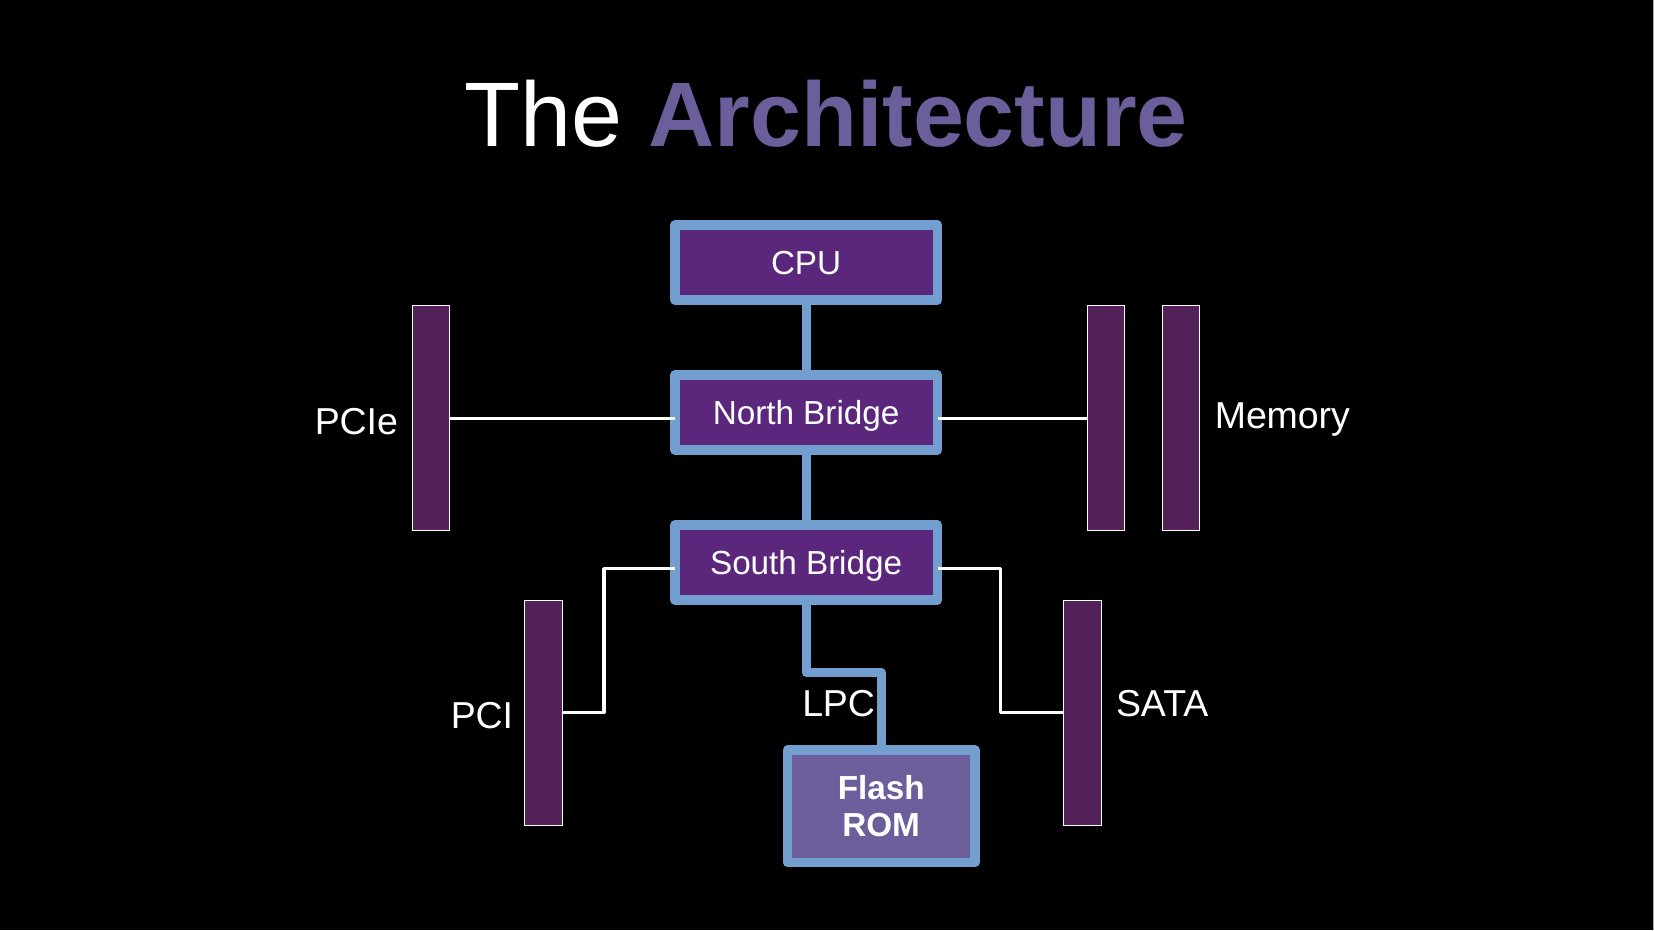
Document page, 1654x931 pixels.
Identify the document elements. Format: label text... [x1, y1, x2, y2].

text_box [1087, 305, 1125, 531]
text_box PCI [436, 687, 587, 745]
text_box [412, 305, 450, 393]
text_box North Bridge [675, 387, 938, 451]
text_box SATA [1101, 675, 1252, 732]
text_box [1162, 305, 1200, 531]
text_box [674, 225, 938, 301]
text_box PCIe [300, 393, 451, 451]
text_box [674, 375, 938, 417]
text_box South Bridge [675, 537, 938, 601]
text_box CPU [712, 237, 901, 290]
text_box [524, 600, 563, 687]
title The Architecture [82, 37, 1571, 193]
text_box [412, 451, 450, 531]
text_box [524, 745, 563, 826]
text_box Flash ROM [787, 749, 975, 863]
text_box [674, 525, 938, 567]
text_box [1063, 600, 1102, 826]
text_box Memory [1200, 386, 1463, 462]
text_box LPC [787, 675, 938, 732]
